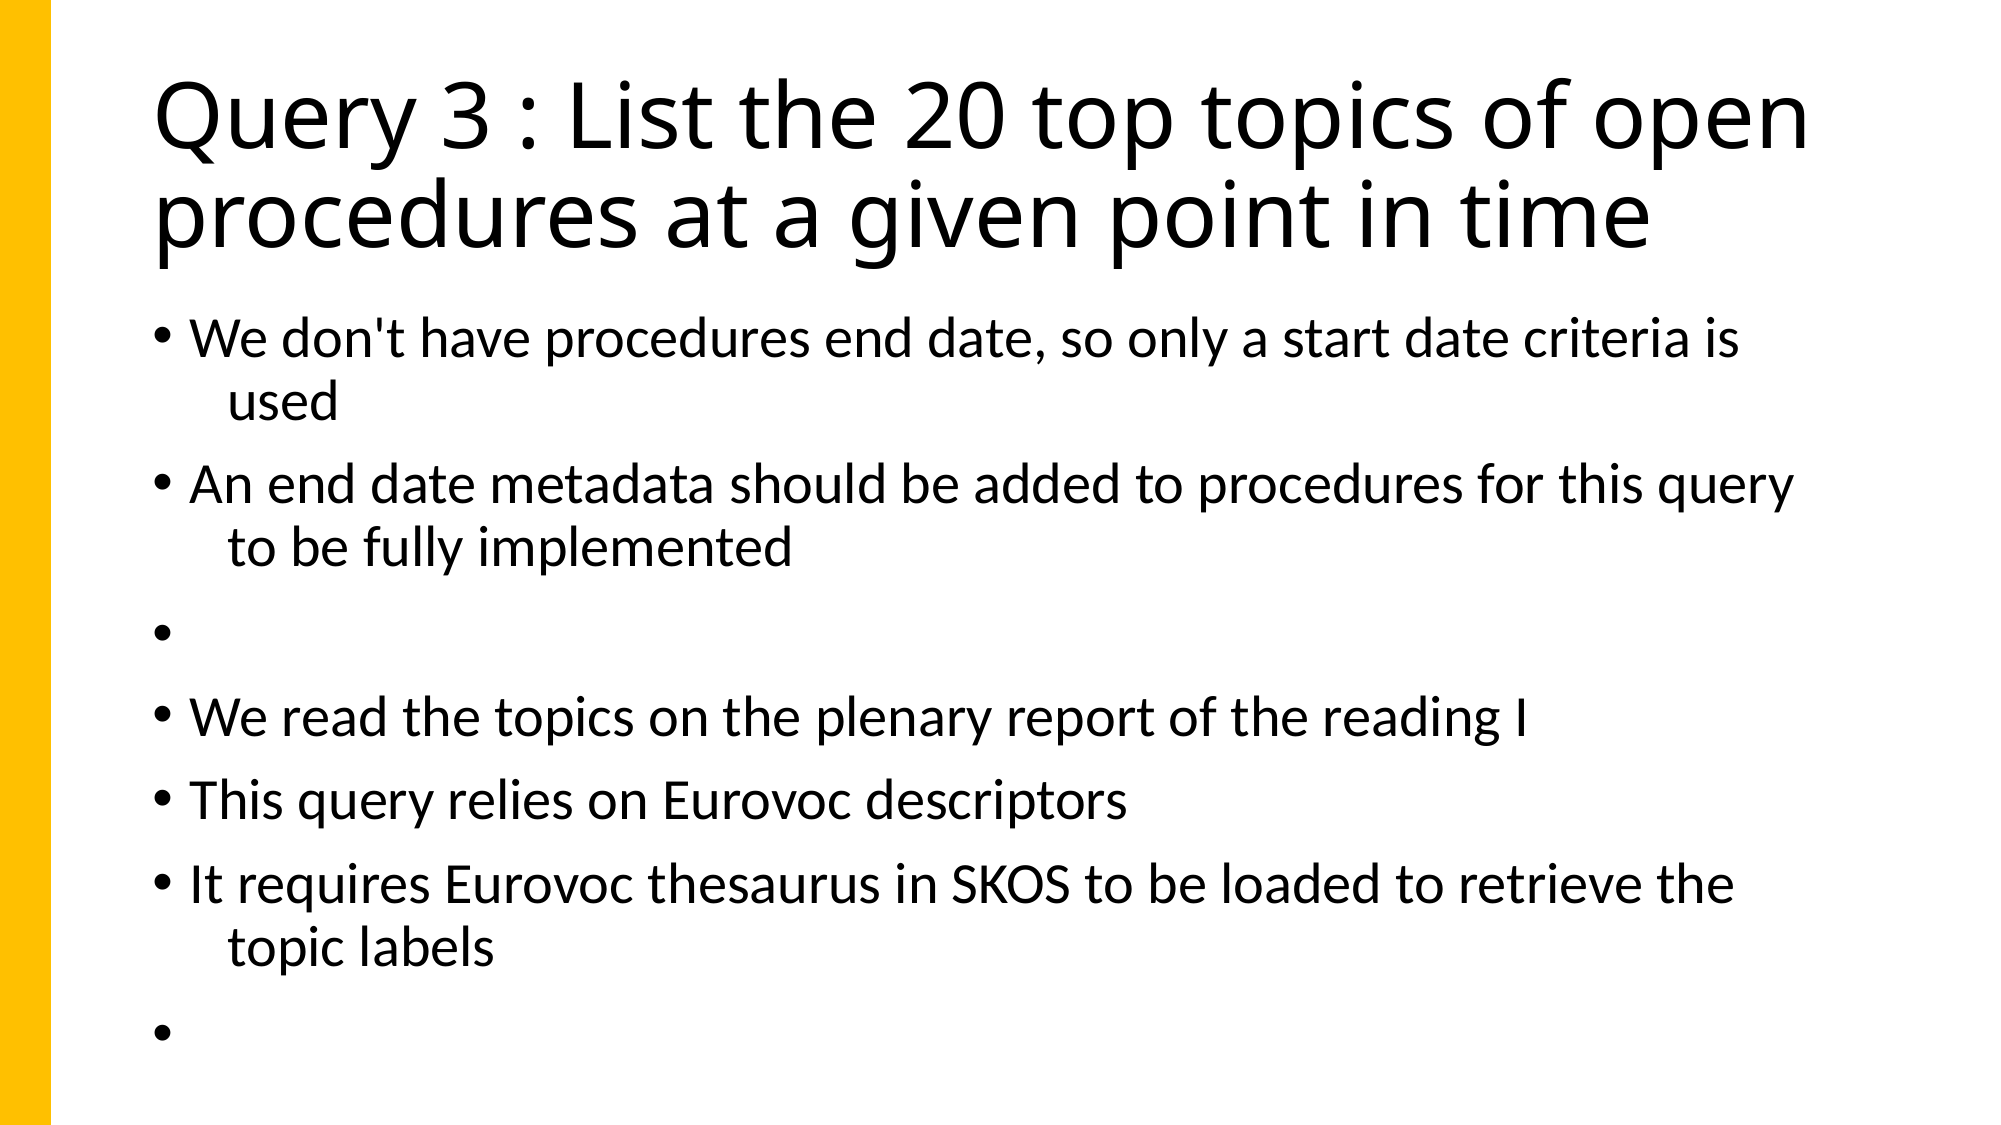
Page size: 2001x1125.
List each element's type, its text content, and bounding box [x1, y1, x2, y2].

title Query 3 : List the 20 top topics of open procedures at a given point in time [137, 59, 1863, 278]
list We don't have procedures end date, so only a start date criteria is used An end date metadata should be added to procedures for this query to be fully implemented We read the topics on the plenary report of the reading I This query relies on Eurovoc descriptors It requires Eurovoc thesaurus in SKOS to be loaded to retrieve the topic labels [137, 299, 1863, 1014]
text_box [0, 0, 51, 1125]
